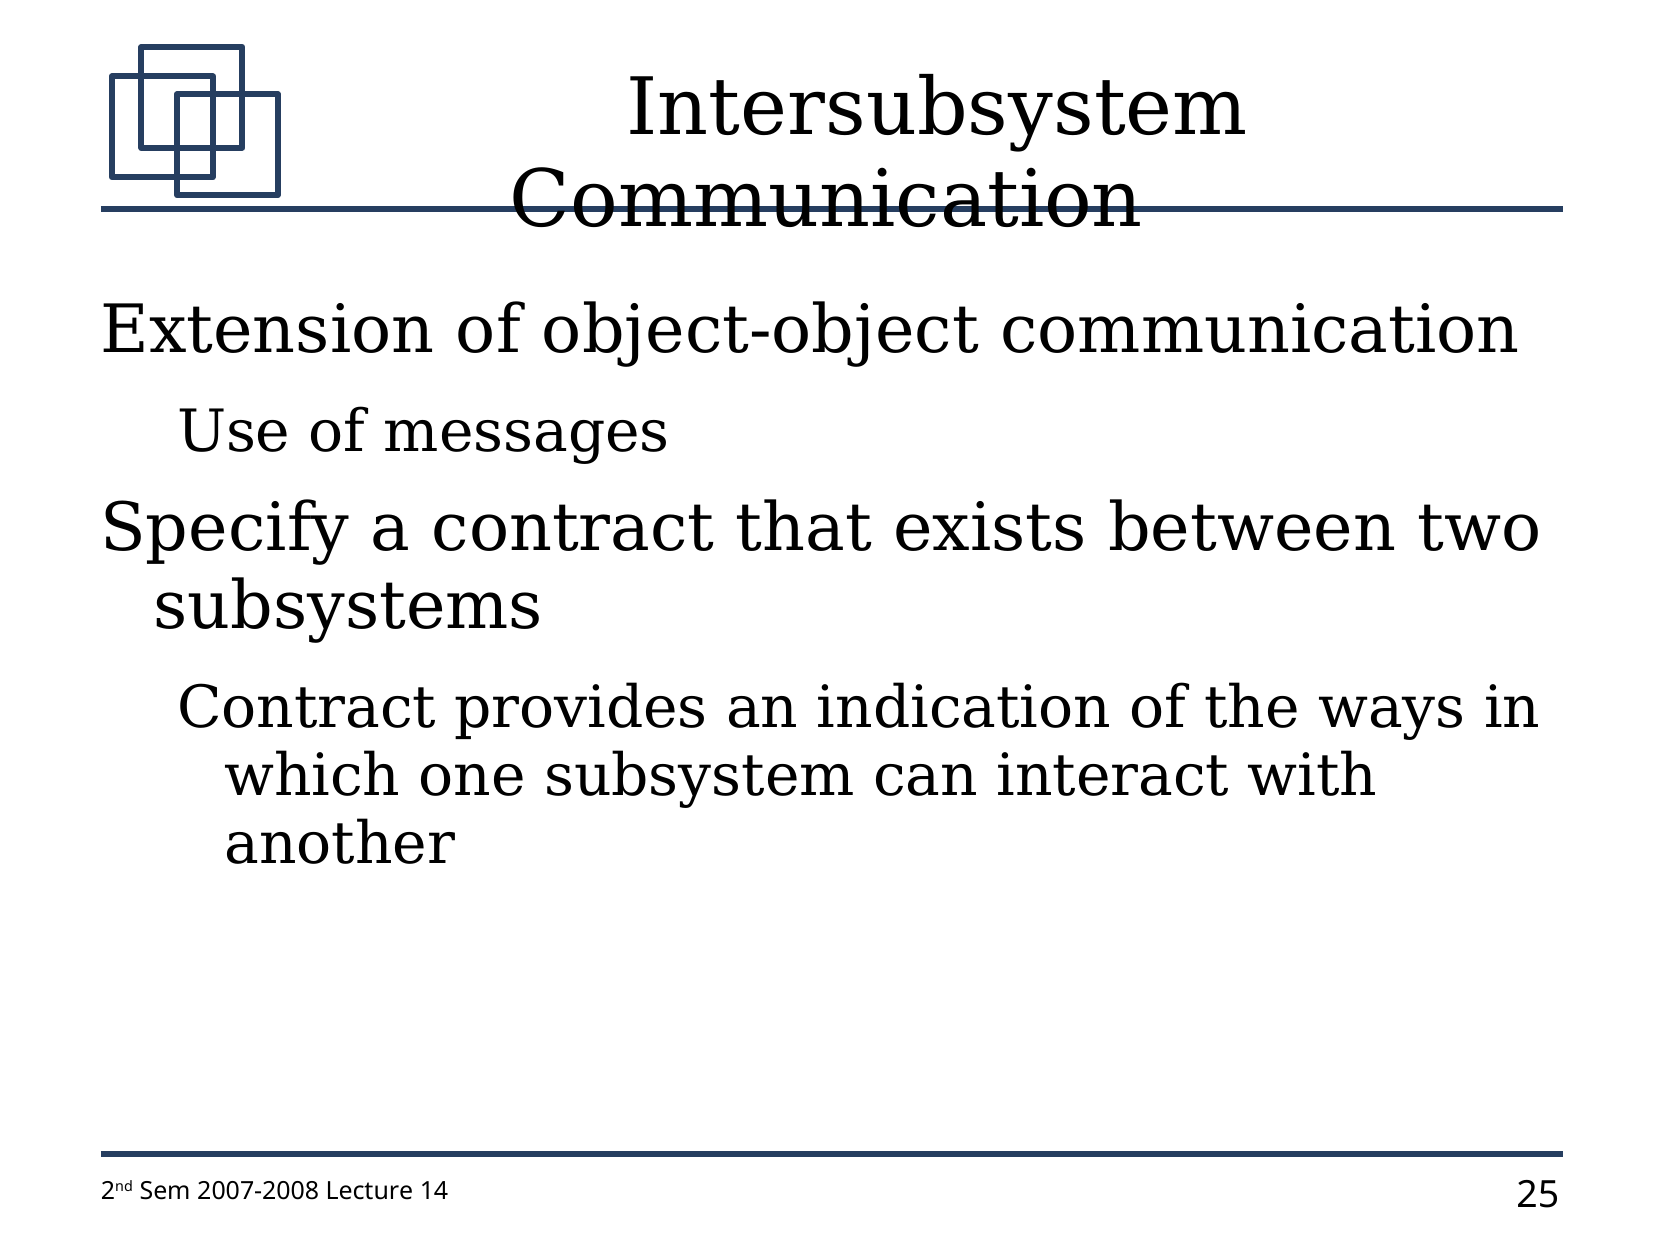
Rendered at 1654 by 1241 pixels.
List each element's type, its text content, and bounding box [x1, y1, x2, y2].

list Extension of object-object communication Use of messages Specify a contract that exists between two subsystems Contract provides an indication of the ways in which one subsystem can interact with another [82, 290, 1571, 1109]
title Intersubsystem Communication [82, 49, 1571, 257]
